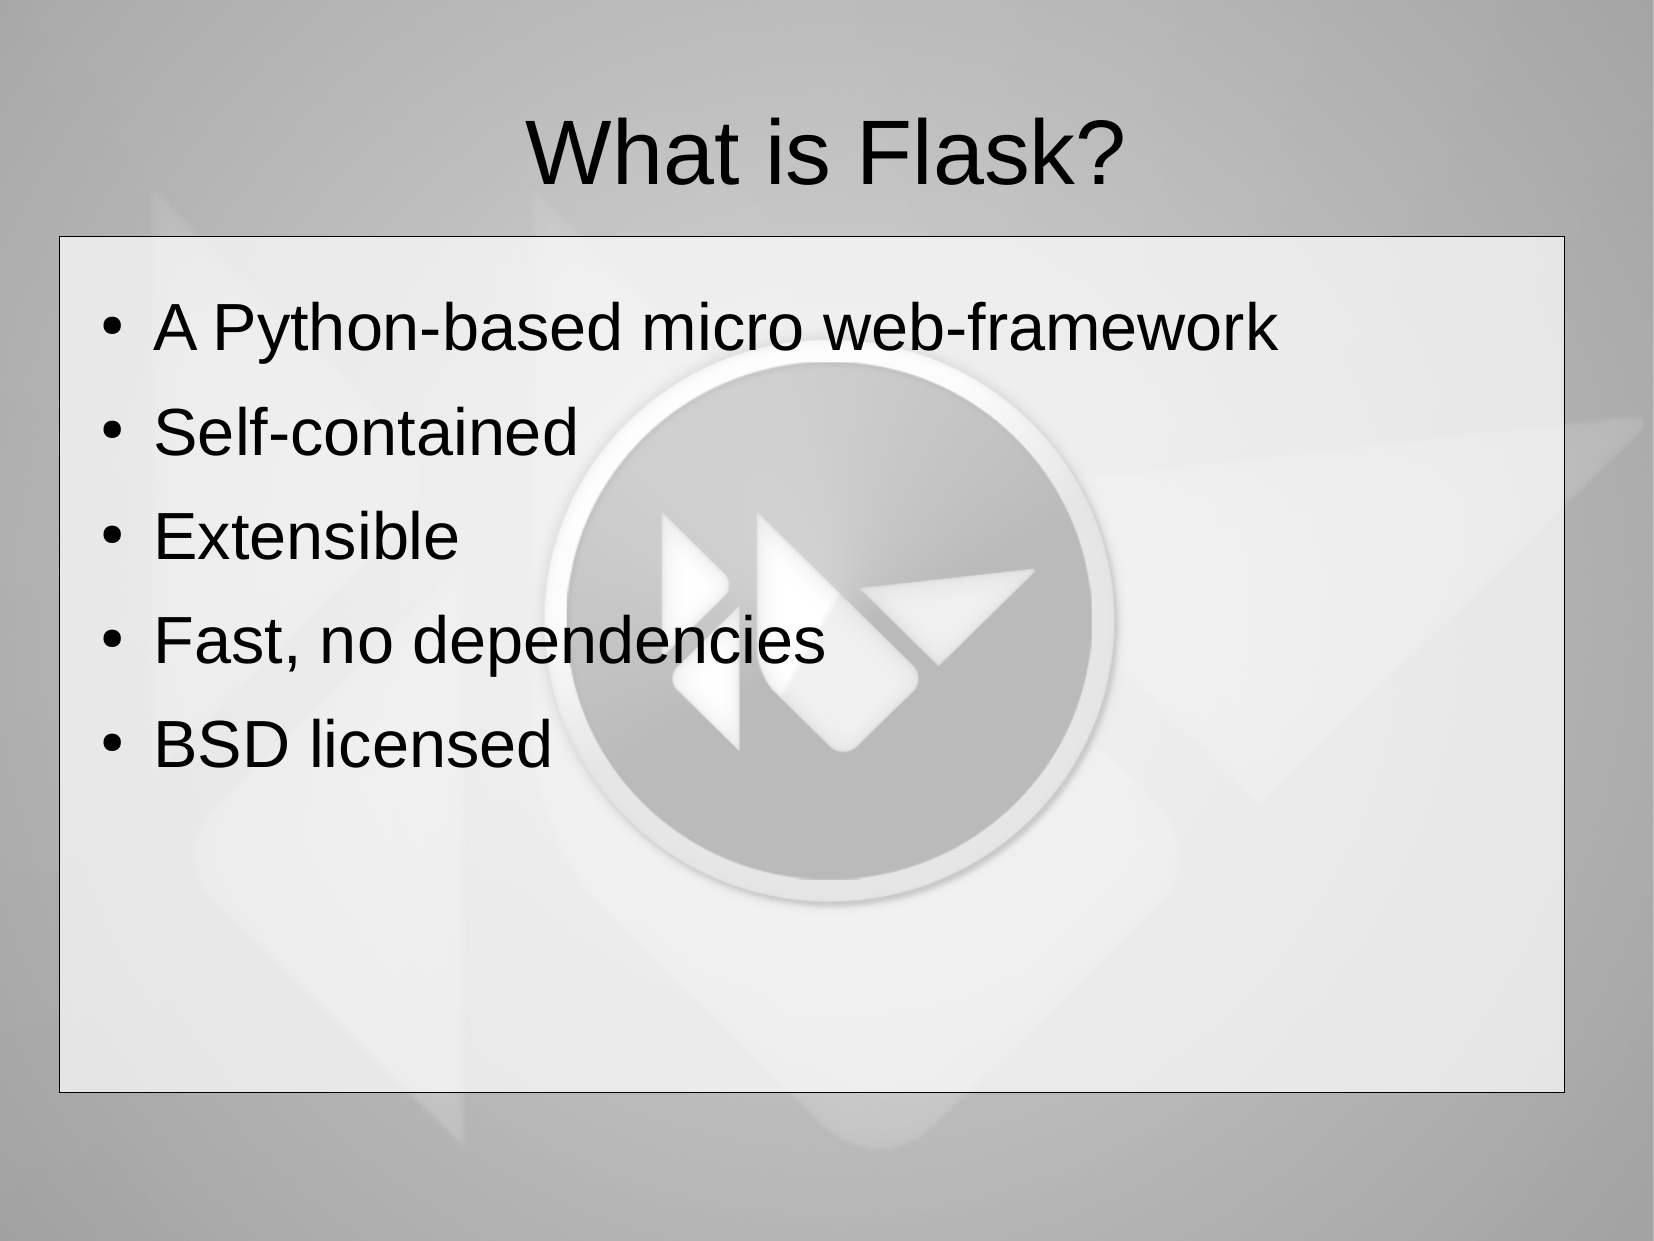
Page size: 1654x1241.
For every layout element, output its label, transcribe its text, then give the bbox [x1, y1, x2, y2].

text_box [59, 236, 1565, 1093]
title What is Flask? [82, 49, 1571, 257]
list A Python-based micro web-framework Self-contained Extensible Fast, no dependencies BSD licensed [82, 290, 1571, 1066]
picture [0, 0, 1654, 1241]
